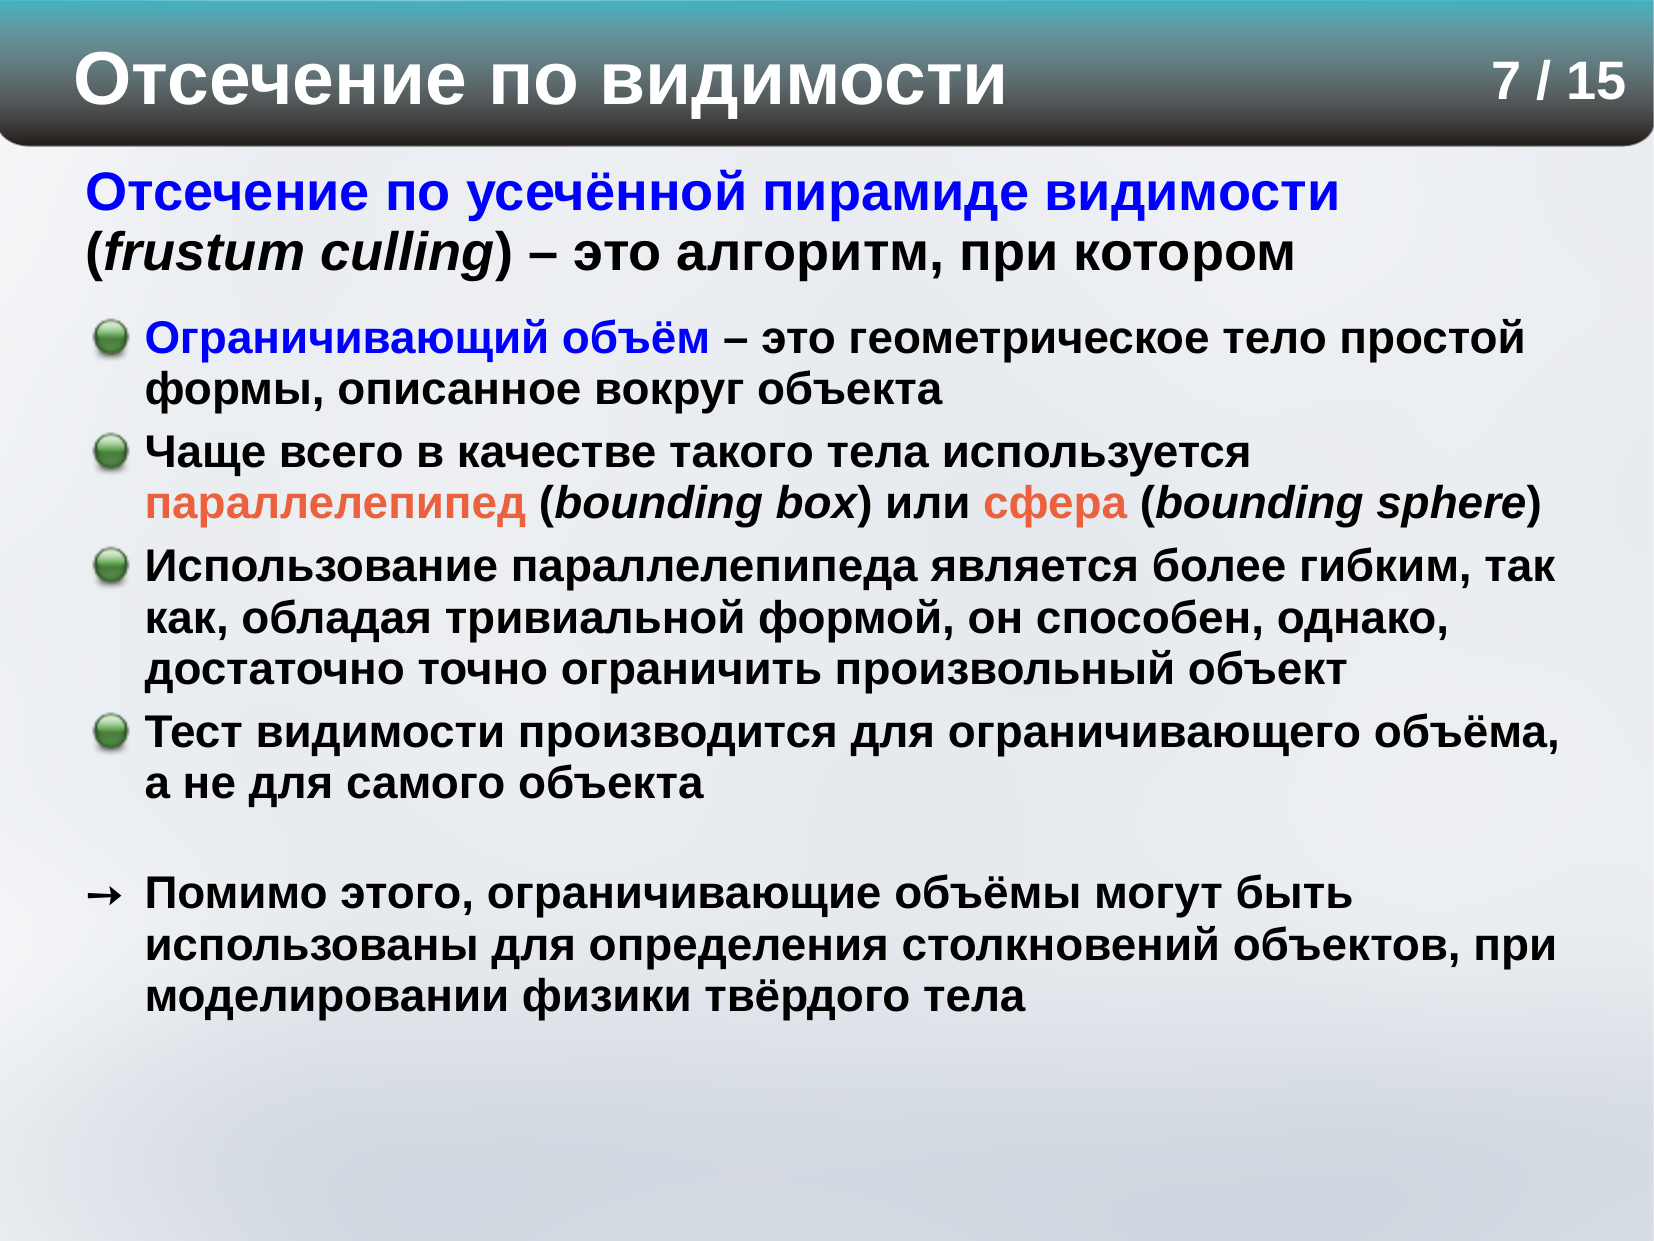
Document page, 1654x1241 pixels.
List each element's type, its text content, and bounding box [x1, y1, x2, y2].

text_box Отсечение по видимости [59, 29, 1418, 129]
text_box <номер> / 15 [1476, 42, 1654, 179]
picture [0, 0, 1654, 1241]
text_box Отсечение по усечённой пирамиде видимости (frustum culling) – это алгоритм, при котором Ограничивающий объём – это геометрическое тело простой формы, описанное вокруг объекта Чаще всего в качестве такого тела используется параллелепипед (bounding box) или сфера (bounding sphere) Использование параллелепипеда является более гибким, так как, обладая тривиальной формой, он способен, однако, достаточно точно ограничить произвольный объект Тест видимости производится для ограничивающего объёма, а не для самого объекта Помимо этого, ограничивающие объёмы могут быть использованы для определения столкновений объектов, при моделировании физики твёрдого тела [70, 153, 1595, 1029]
